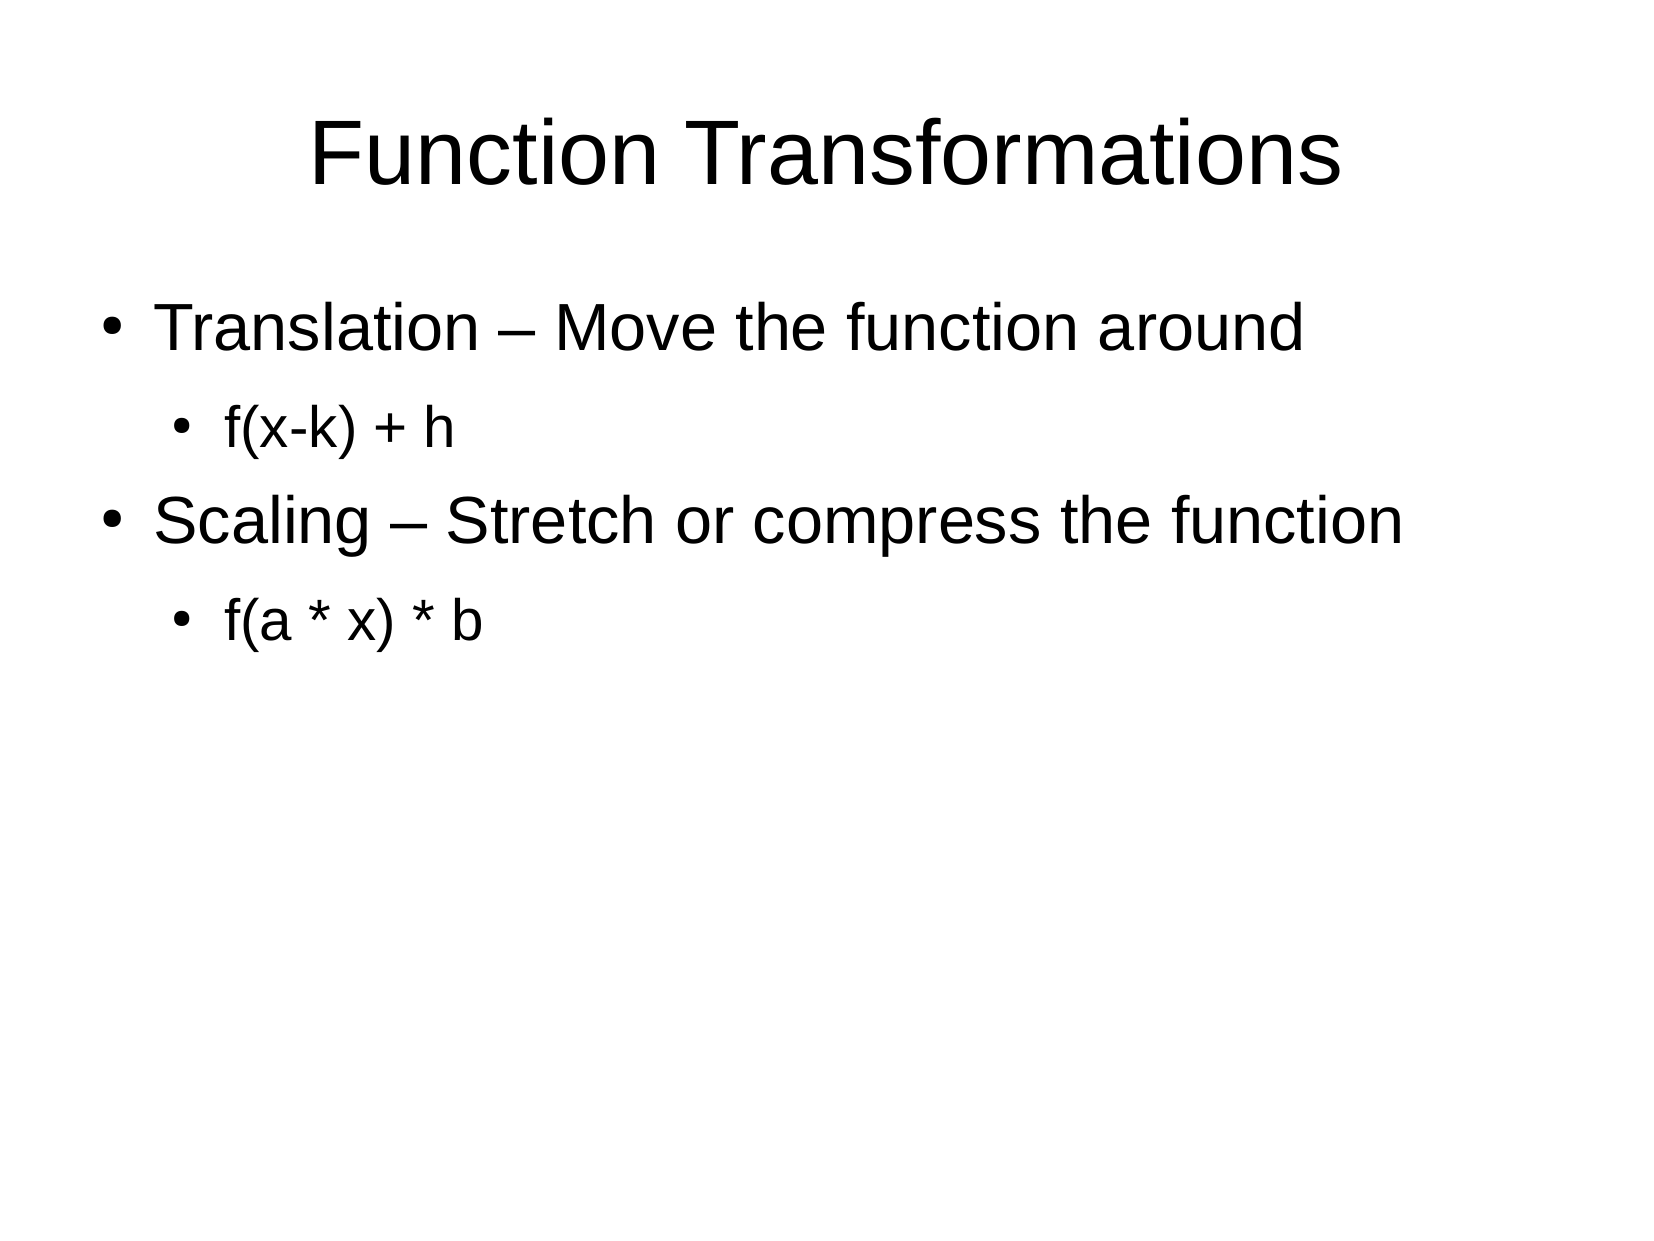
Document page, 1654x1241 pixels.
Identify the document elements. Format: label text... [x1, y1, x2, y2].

list Translation – Move the function around f(x-k) + h Scaling – Stretch or compress the function f(a * x) * b [82, 290, 1571, 1109]
title Function Transformations [82, 49, 1571, 257]
